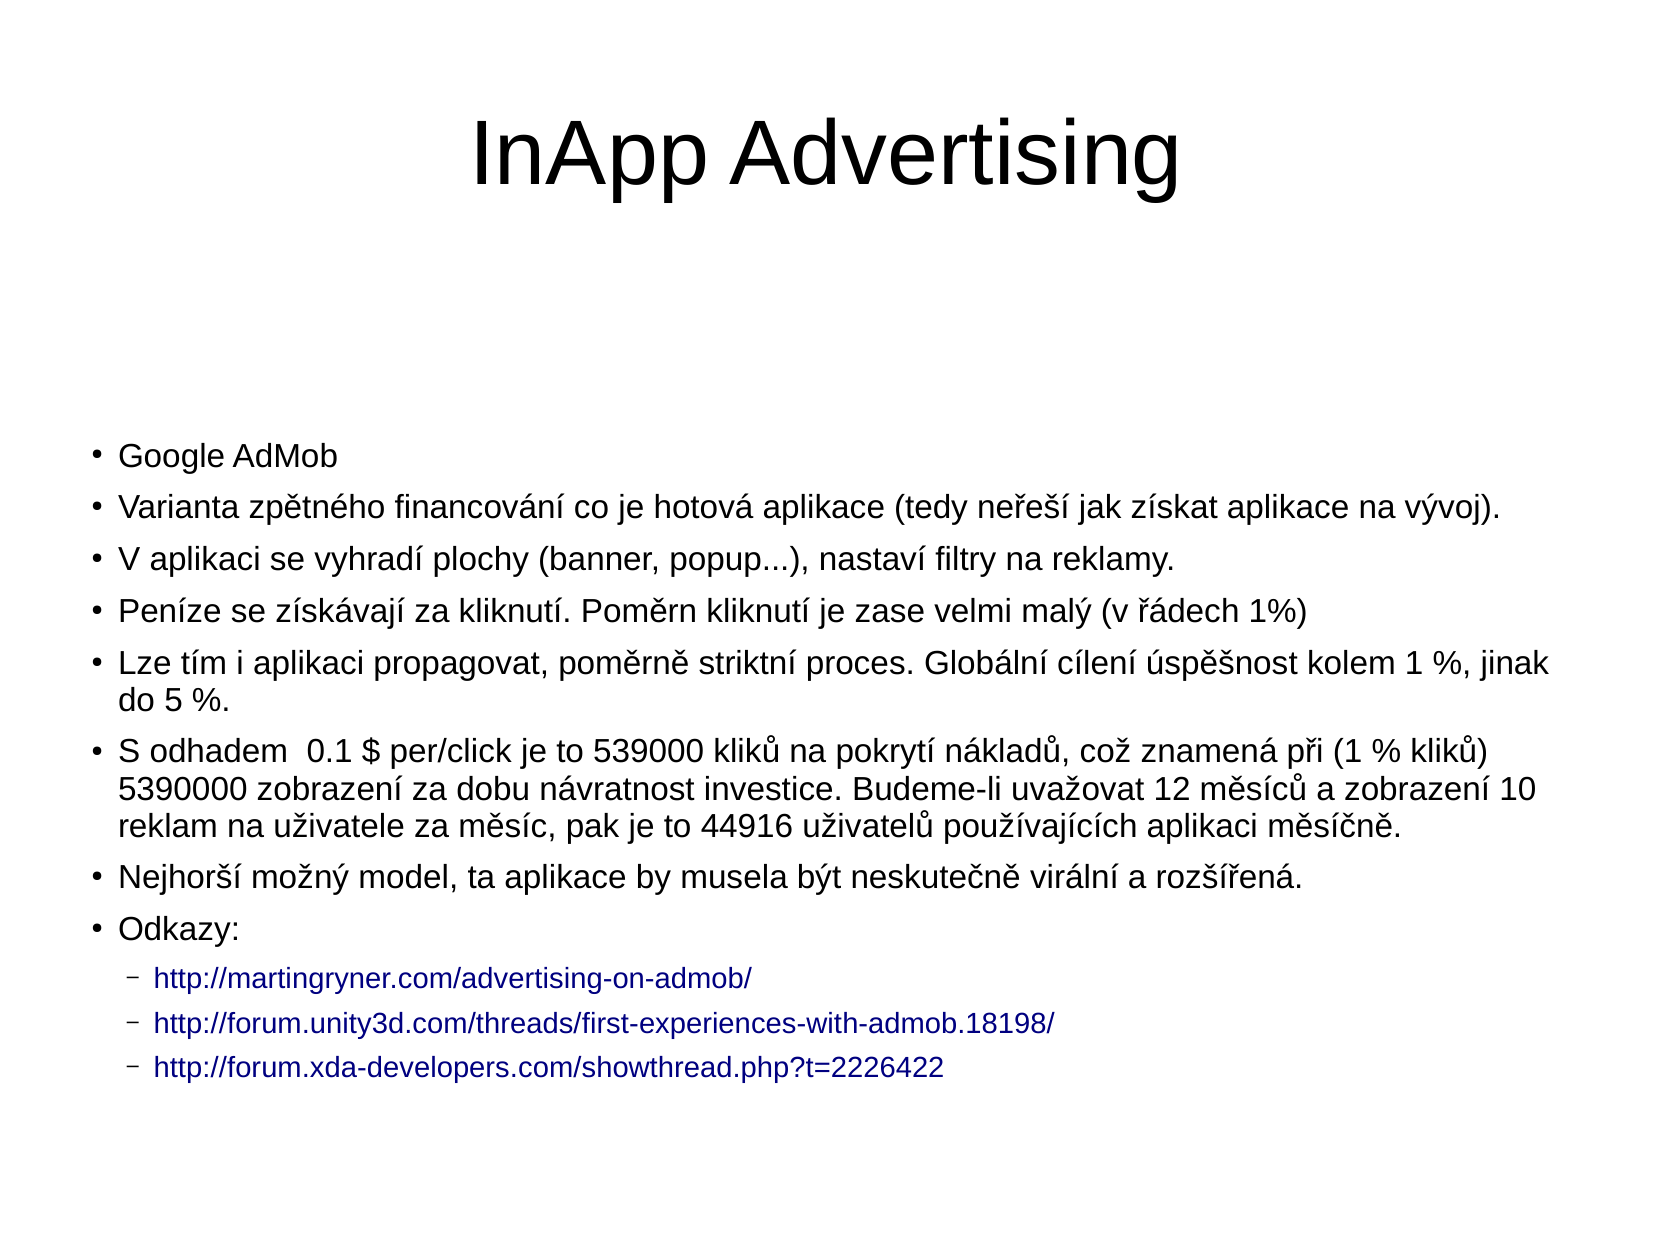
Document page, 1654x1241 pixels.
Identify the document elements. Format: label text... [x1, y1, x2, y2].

title InApp Advertising [82, 49, 1571, 257]
list Google AdMob Varianta zpětného financování co je hotová aplikace (tedy neřeší jak získat aplikace na vývoj). V aplikaci se vyhradí plochy (banner, popup...), nastaví filtry na reklamy. Peníze se získávají za kliknutí. Poměrn kliknutí je zase velmi malý (v řádech 1%) Lze tím i aplikaci propagovat, poměrně striktní proces. Globální cílení úspěšnost kolem 1 %, jinak do 5 %. S odhadem 0.1 $ per/click je to 539000 kliků na pokrytí nákladů, což znamená při (1 % kliků) 5390000 zobrazení za dobu návratnost investice. Budeme-li uvažovat 12 měsíců a zobrazení 10 reklam na uživatele za měsíc, pak je to 44916 uživatelů používajících aplikaci měsíčně. Nejhorší možný model, ta aplikace by musela být neskutečně virální a rozšířená. Odkazy: http://martingryner.com/advertising-on-admob/ http://forum.unity3d.com/threads/first-experiences-with-admob.18198/ http://forum.xda-developers.com/showthread.php?t=2226422 [82, 437, 1571, 1099]
